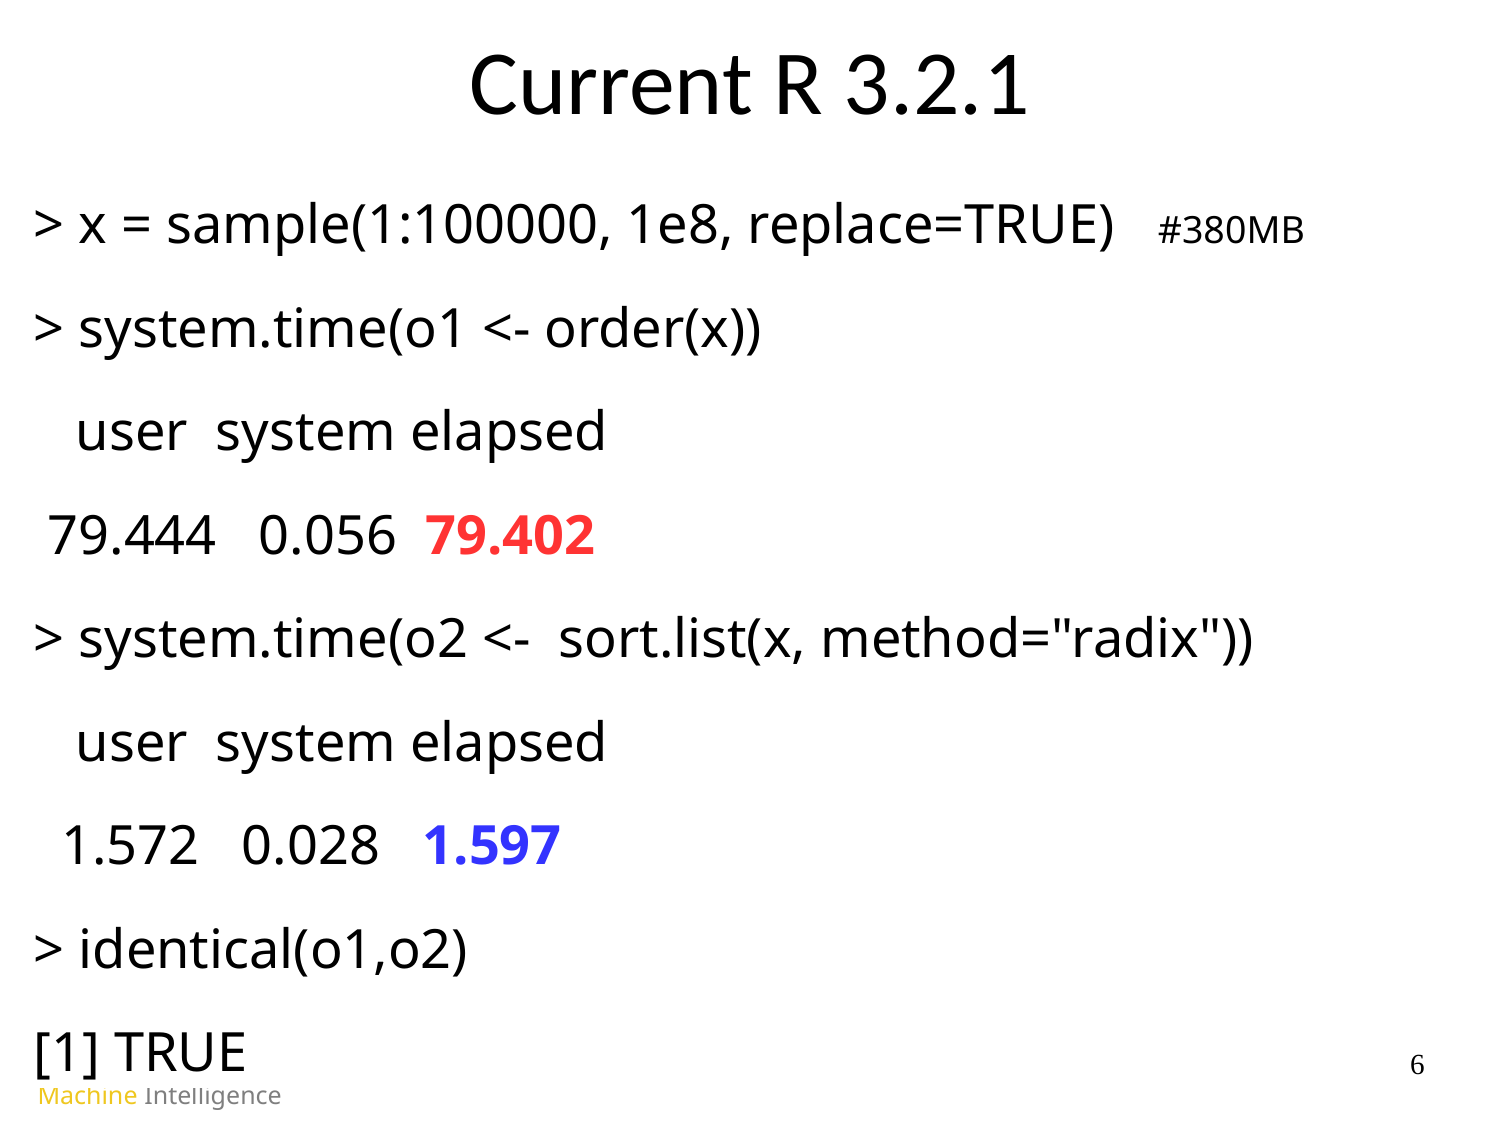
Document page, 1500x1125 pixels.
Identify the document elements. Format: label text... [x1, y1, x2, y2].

title Current R 3.2.1 [75, 0, 1426, 216]
list > x = sample(1:100000, 1e8, replace=TRUE) #380MB > system.time(o1 <- order(x)) user system elapsed 79.444 0.056 79.402 > system.time(o2 <- sort.list(x, method="radix")) user system elapsed 1.572 0.028 1.597 > identical(o1,o2) [1] TRUE [0, 185, 1486, 1049]
